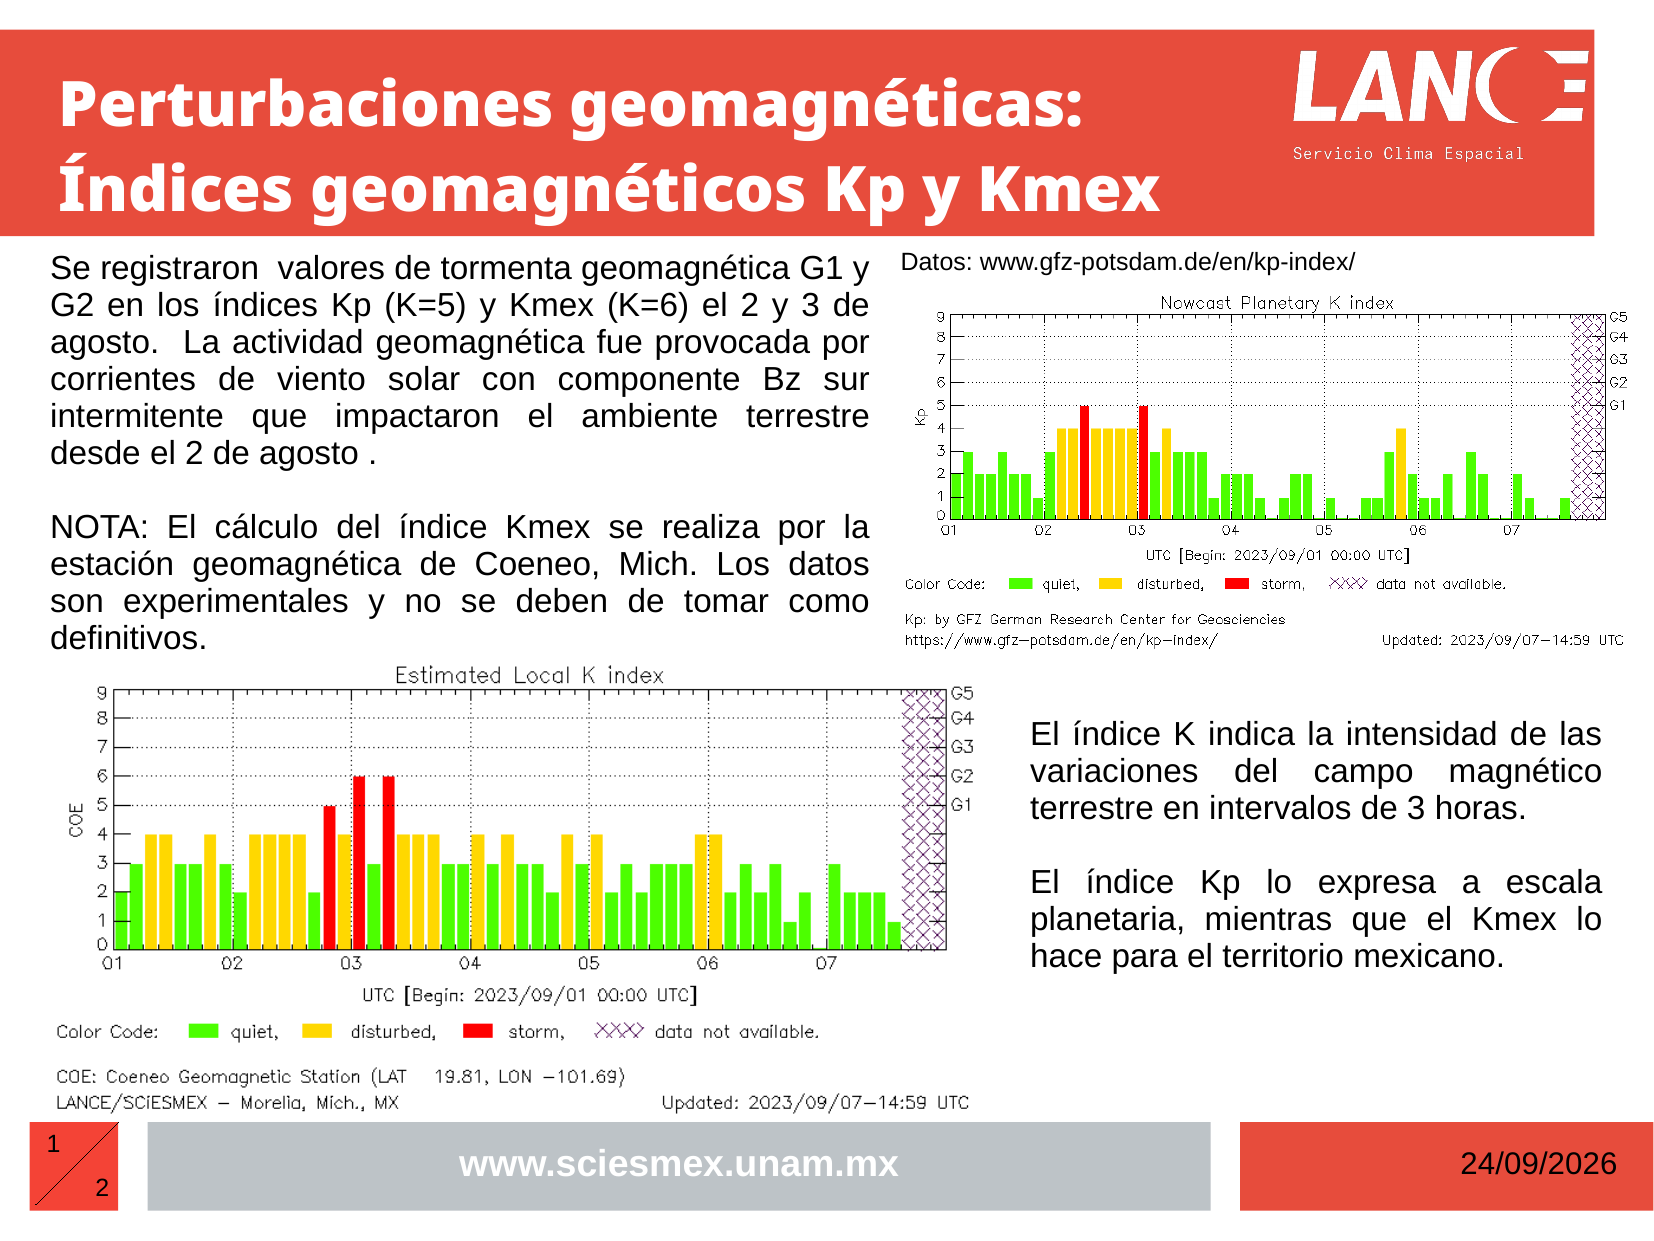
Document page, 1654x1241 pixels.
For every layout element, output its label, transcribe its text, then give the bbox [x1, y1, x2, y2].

text_box 2 [35, 1151, 125, 1209]
text_box Datos: www.gfz-potsdam.de/en/kp-index/ [885, 240, 1654, 284]
picture [47, 277, 1642, 1116]
text_box <número> [31, 1122, 176, 1170]
picture [1293, 47, 1589, 162]
title Perturbaciones geomagnéticas: Índices geomagnéticos Kp y Kmex [59, 59, 1312, 207]
text_box Se registraron valores de tormenta geomagnética G1 y G2 en los índices Kp (K=5) y Kmex (K=6) el 2 y 3 de agosto. La actividad geomagnética fue provocada por corrientes de viento solar con componente Bz sur intermitente que impactaron el ambiente terrestre desde el 2 de agosto . NOTA: El cálculo del índice Kmex se realiza por la estación geomagnética de Coeneo, Mich. Los datos son experimentales y no se deben de tomar como definitivos. [35, 242, 886, 739]
text_box 07/09/2023 [1424, 1122, 1654, 1205]
text_box www.sciesmex.unam.mx [153, 1122, 1205, 1205]
text_box El índice K indica la intensidad de las variaciones del campo magnético terrestre en intervalos de 3 horas. El índice Kp lo expresa a escala planetaria, mientras que el Kmex lo hace para el territorio mexicano. [1015, 707, 1619, 1052]
